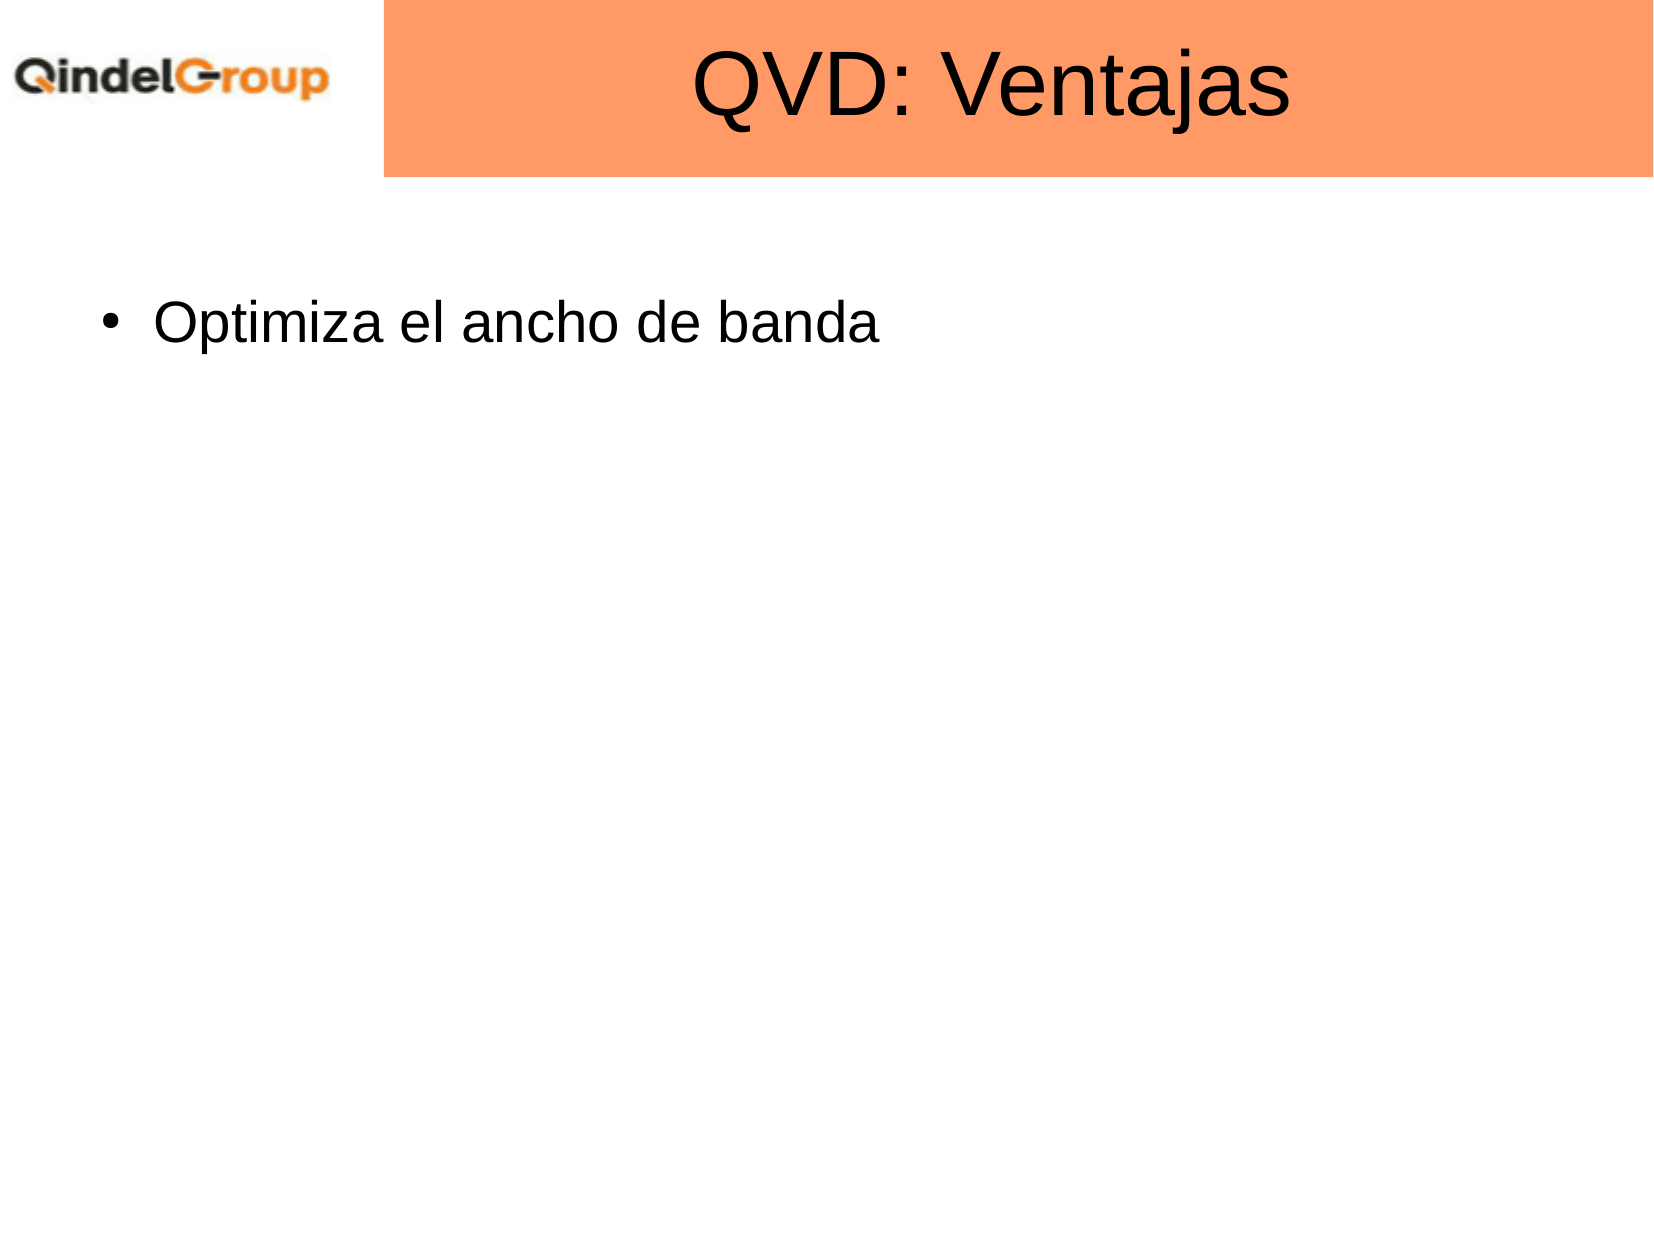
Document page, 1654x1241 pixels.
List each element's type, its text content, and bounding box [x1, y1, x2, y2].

list Optimiza el ancho de banda [82, 290, 1571, 1109]
title QVD: Ventajas [413, 27, 1571, 141]
picture [4, 51, 344, 107]
